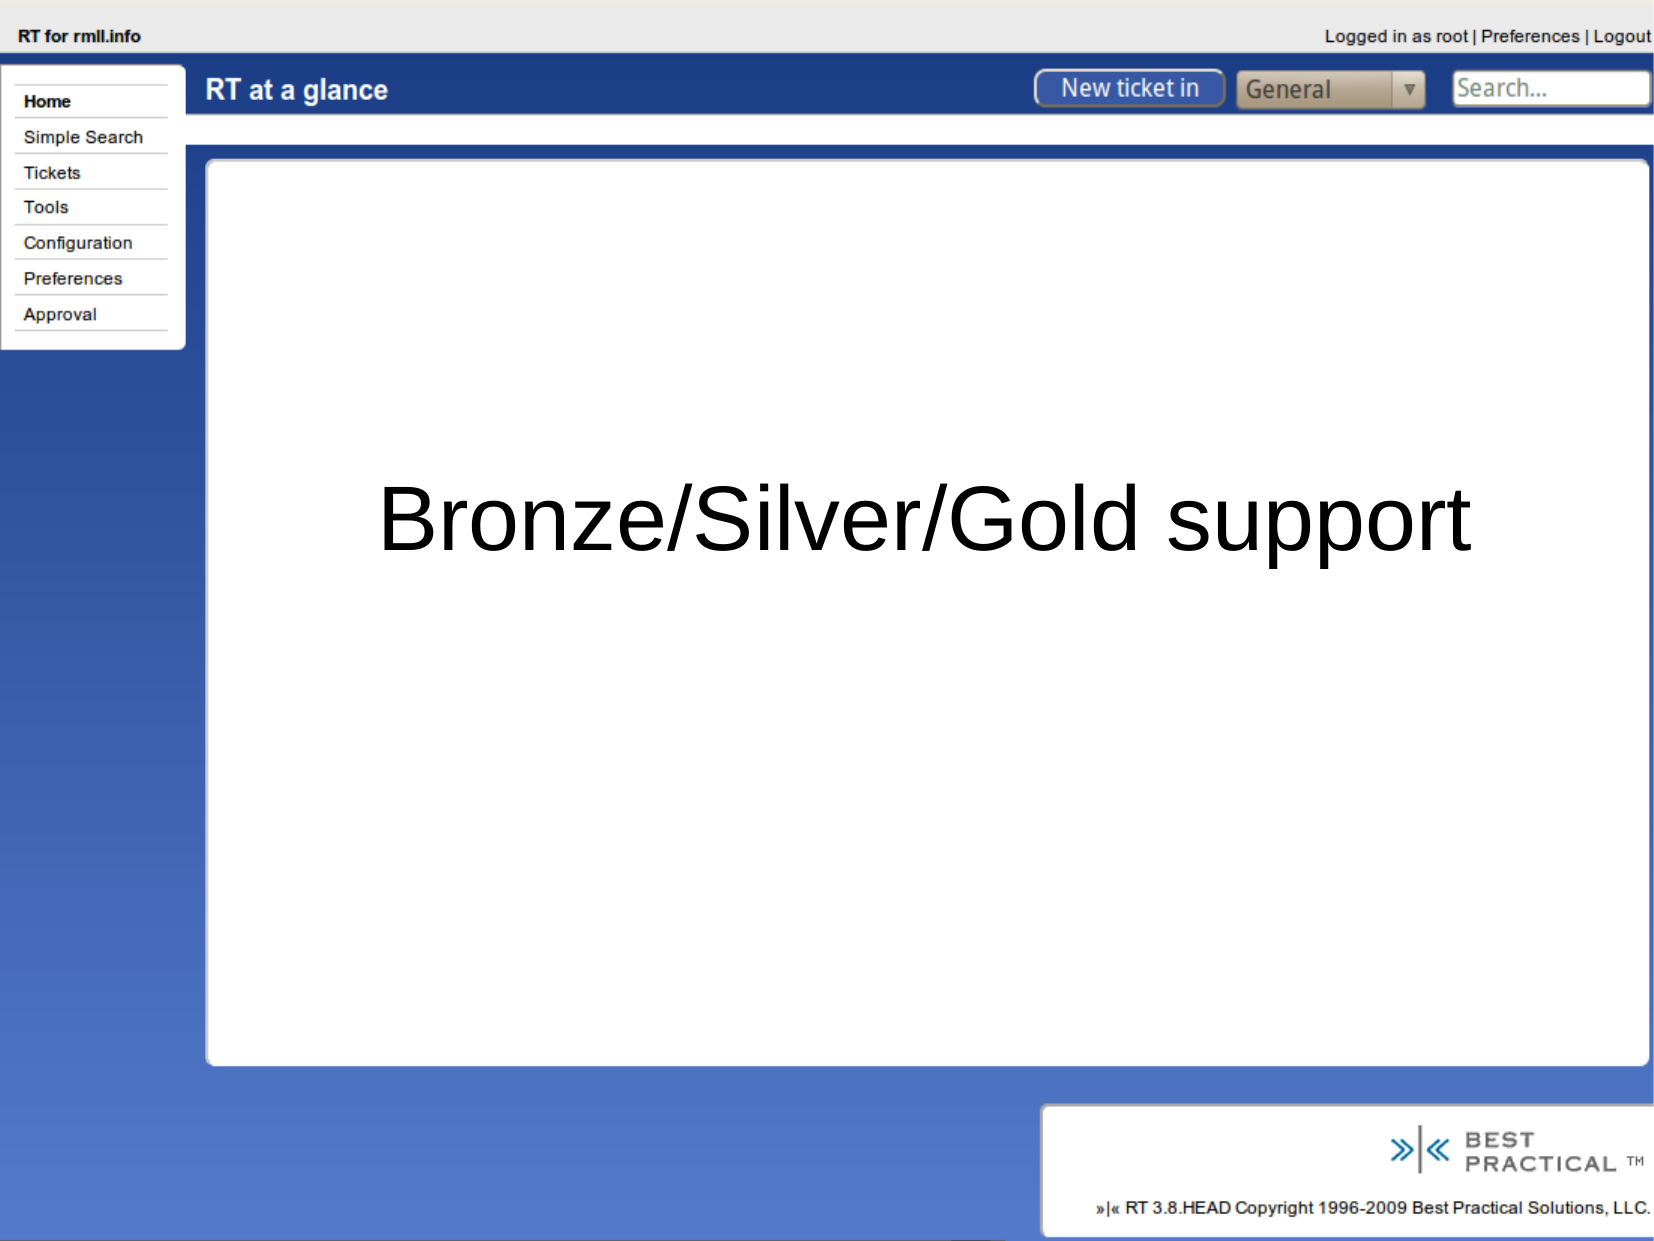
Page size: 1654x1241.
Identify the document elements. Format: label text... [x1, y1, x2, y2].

title Bronze/Silver/Gold support [280, 428, 1571, 609]
picture [468, 0, 1654, 1241]
